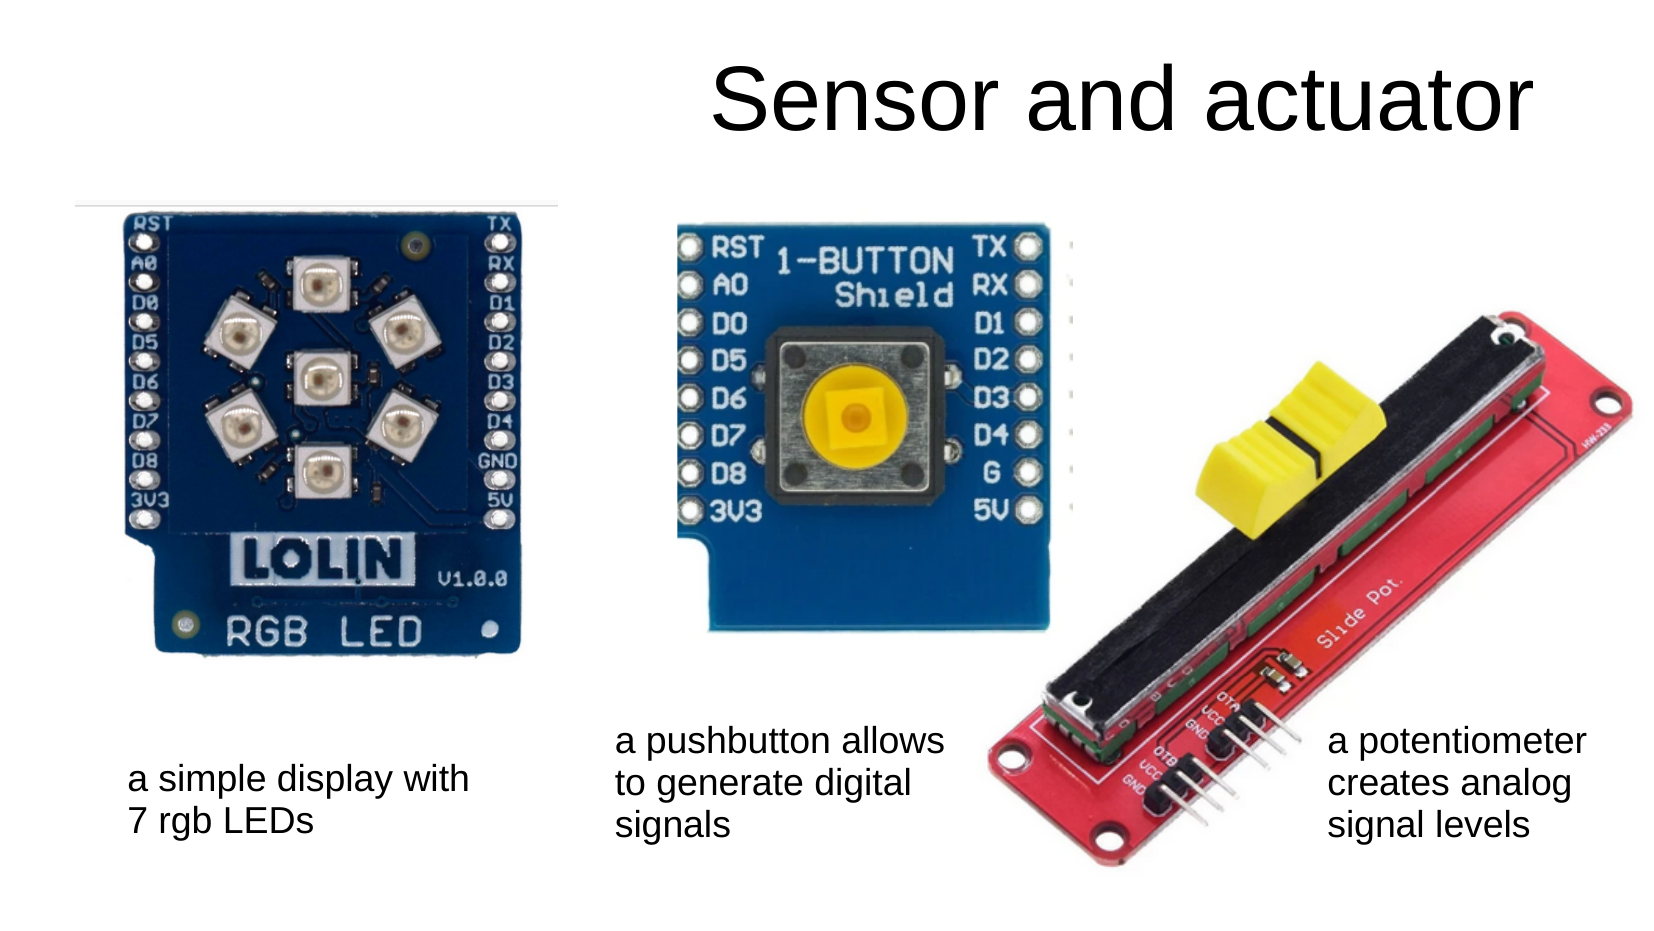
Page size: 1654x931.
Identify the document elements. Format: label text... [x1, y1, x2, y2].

picture [637, 187, 1654, 901]
text_box a pushbutton allows to generate digital signals [600, 712, 961, 854]
text_box a simple display with 7 rgb LEDs [112, 750, 486, 849]
title Sensor and actuator [635, 21, 1610, 177]
picture [75, 200, 558, 676]
text_box a potentiometer creates analog signal levels [1312, 712, 1603, 854]
